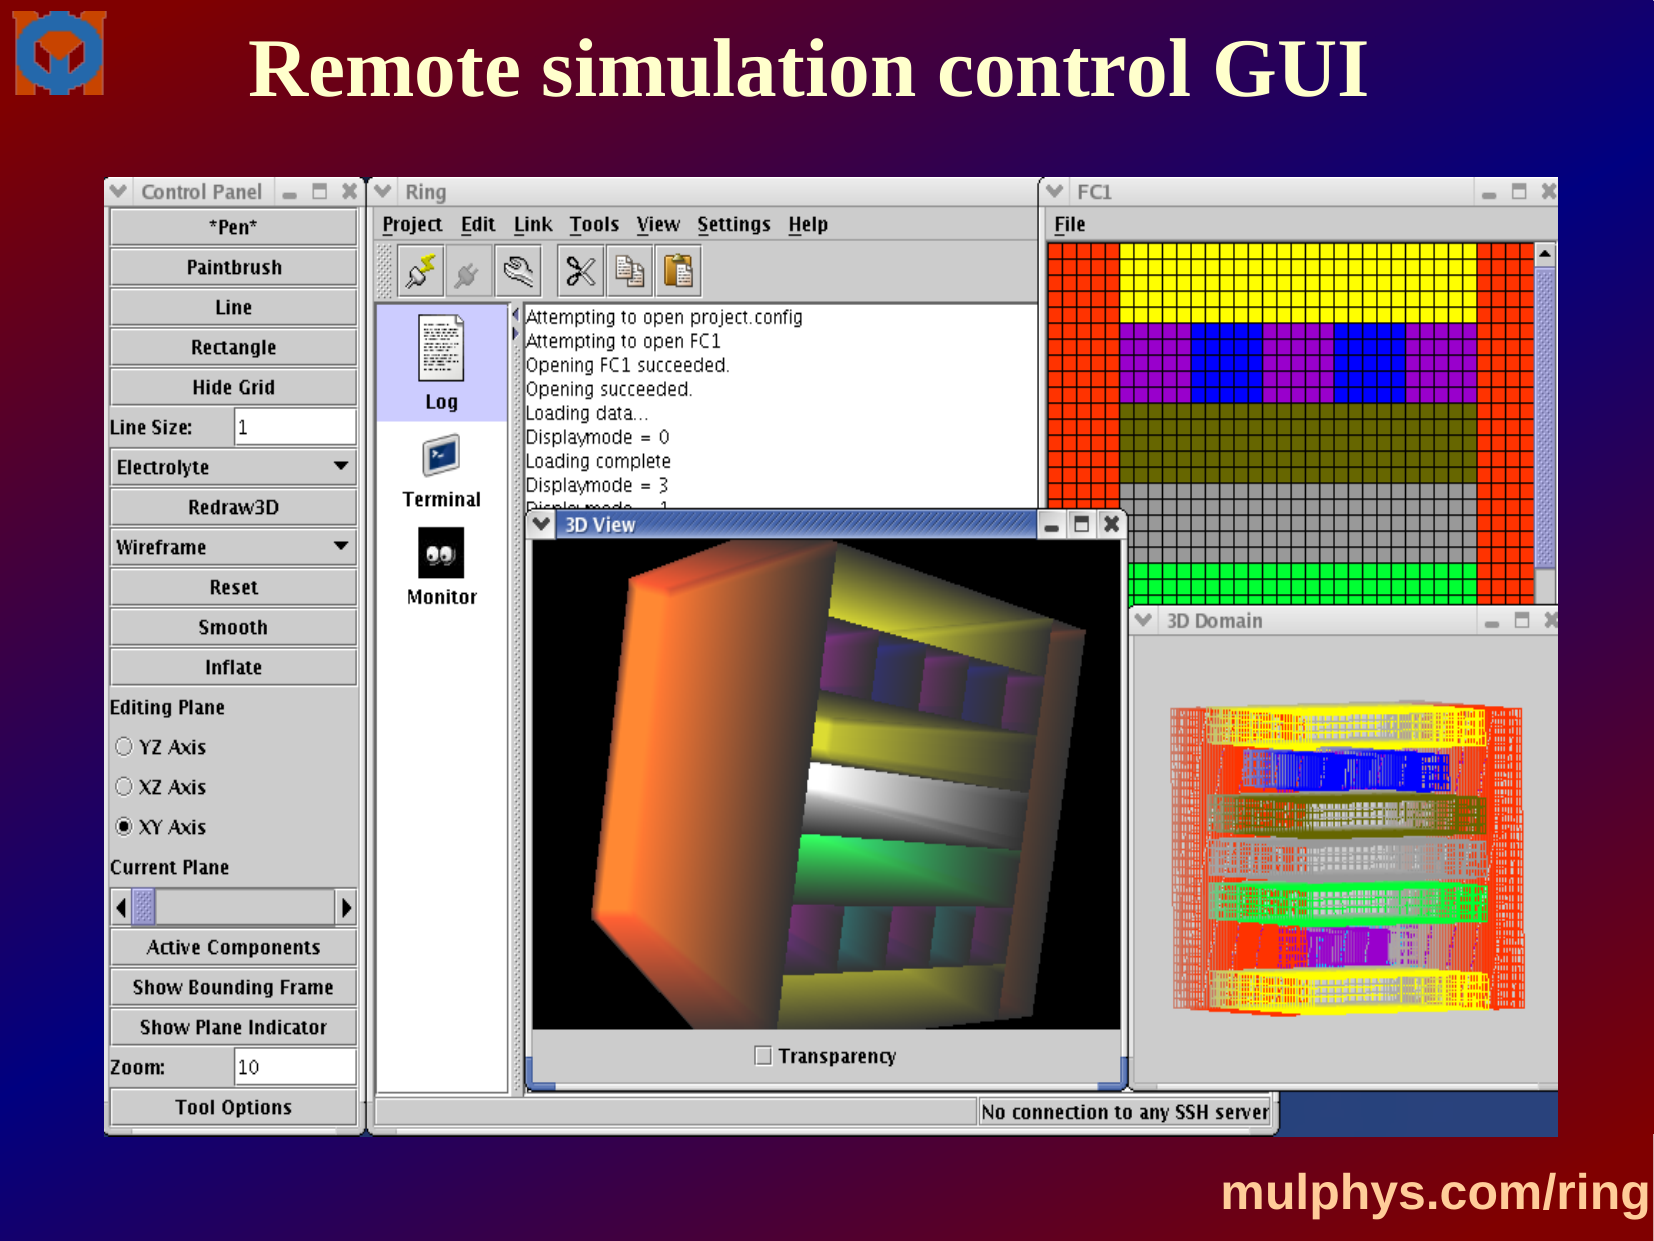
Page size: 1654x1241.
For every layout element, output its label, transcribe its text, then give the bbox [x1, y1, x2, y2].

picture [104, 177, 1558, 1137]
text_box mulphys.com/ring [1220, 1164, 1652, 1230]
picture [11, 11, 110, 95]
text_box Remote simulation control GUI [248, 22, 1395, 132]
